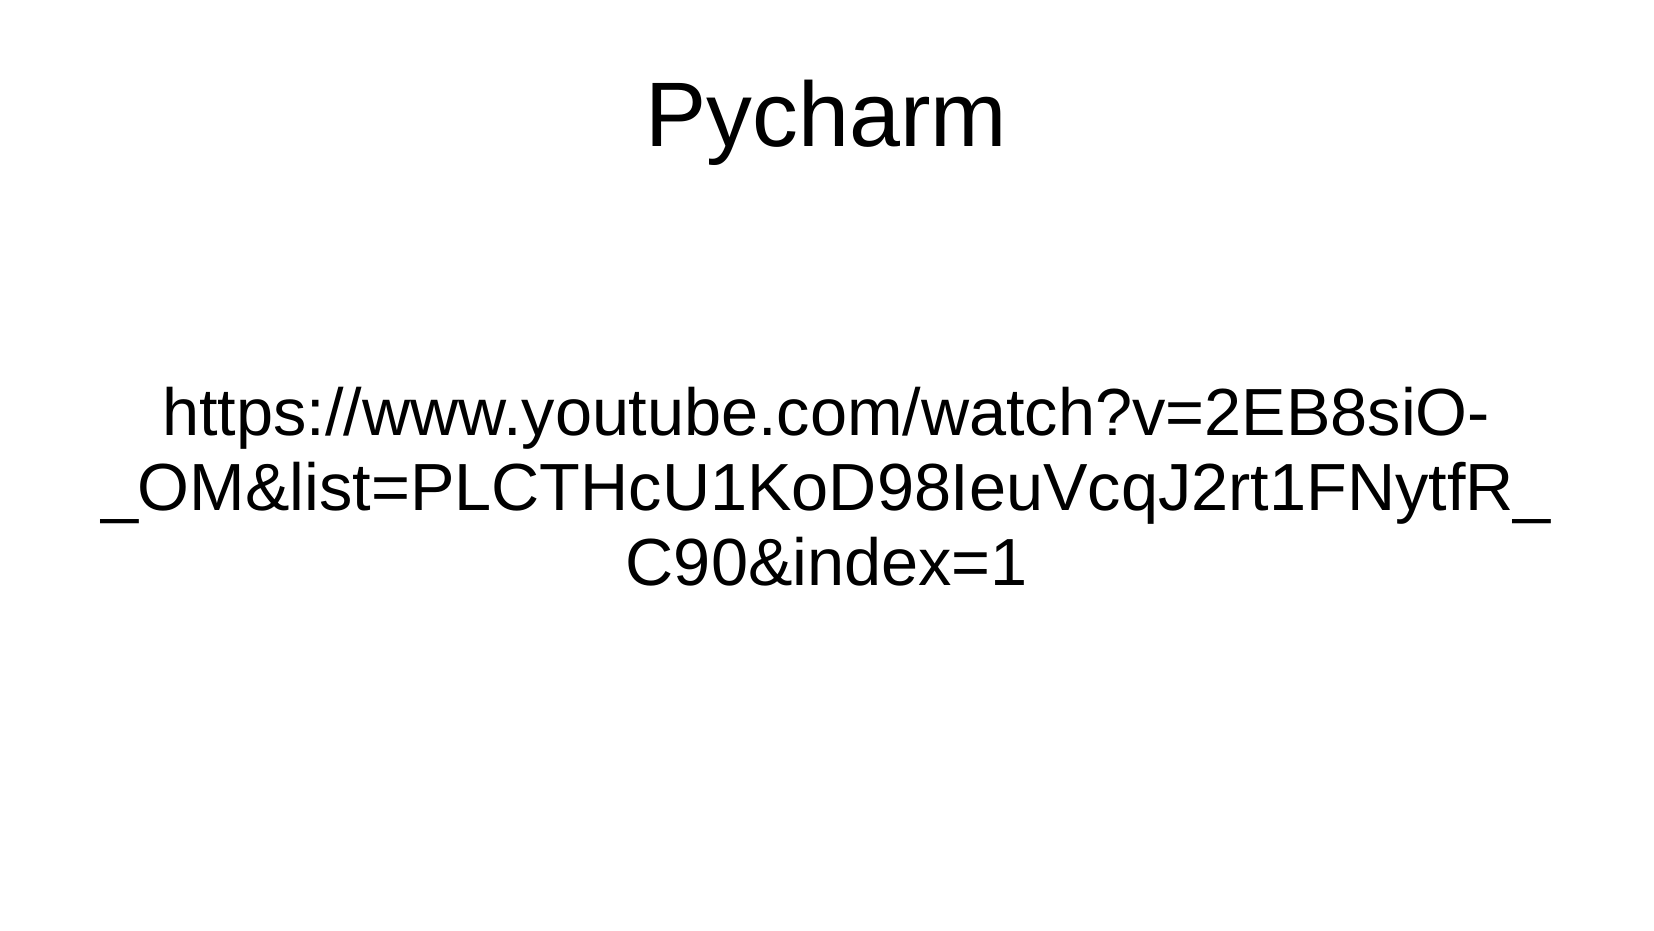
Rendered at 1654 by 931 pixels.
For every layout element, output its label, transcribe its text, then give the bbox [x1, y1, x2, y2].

title Pycharm [82, 37, 1571, 193]
subtitle https://www.youtube.com/watch?v=2EB8siO-_OM&list=PLCTHcU1KoD98IeuVcqJ2rt1FNytfR_C90&index=1 [82, 217, 1571, 758]
